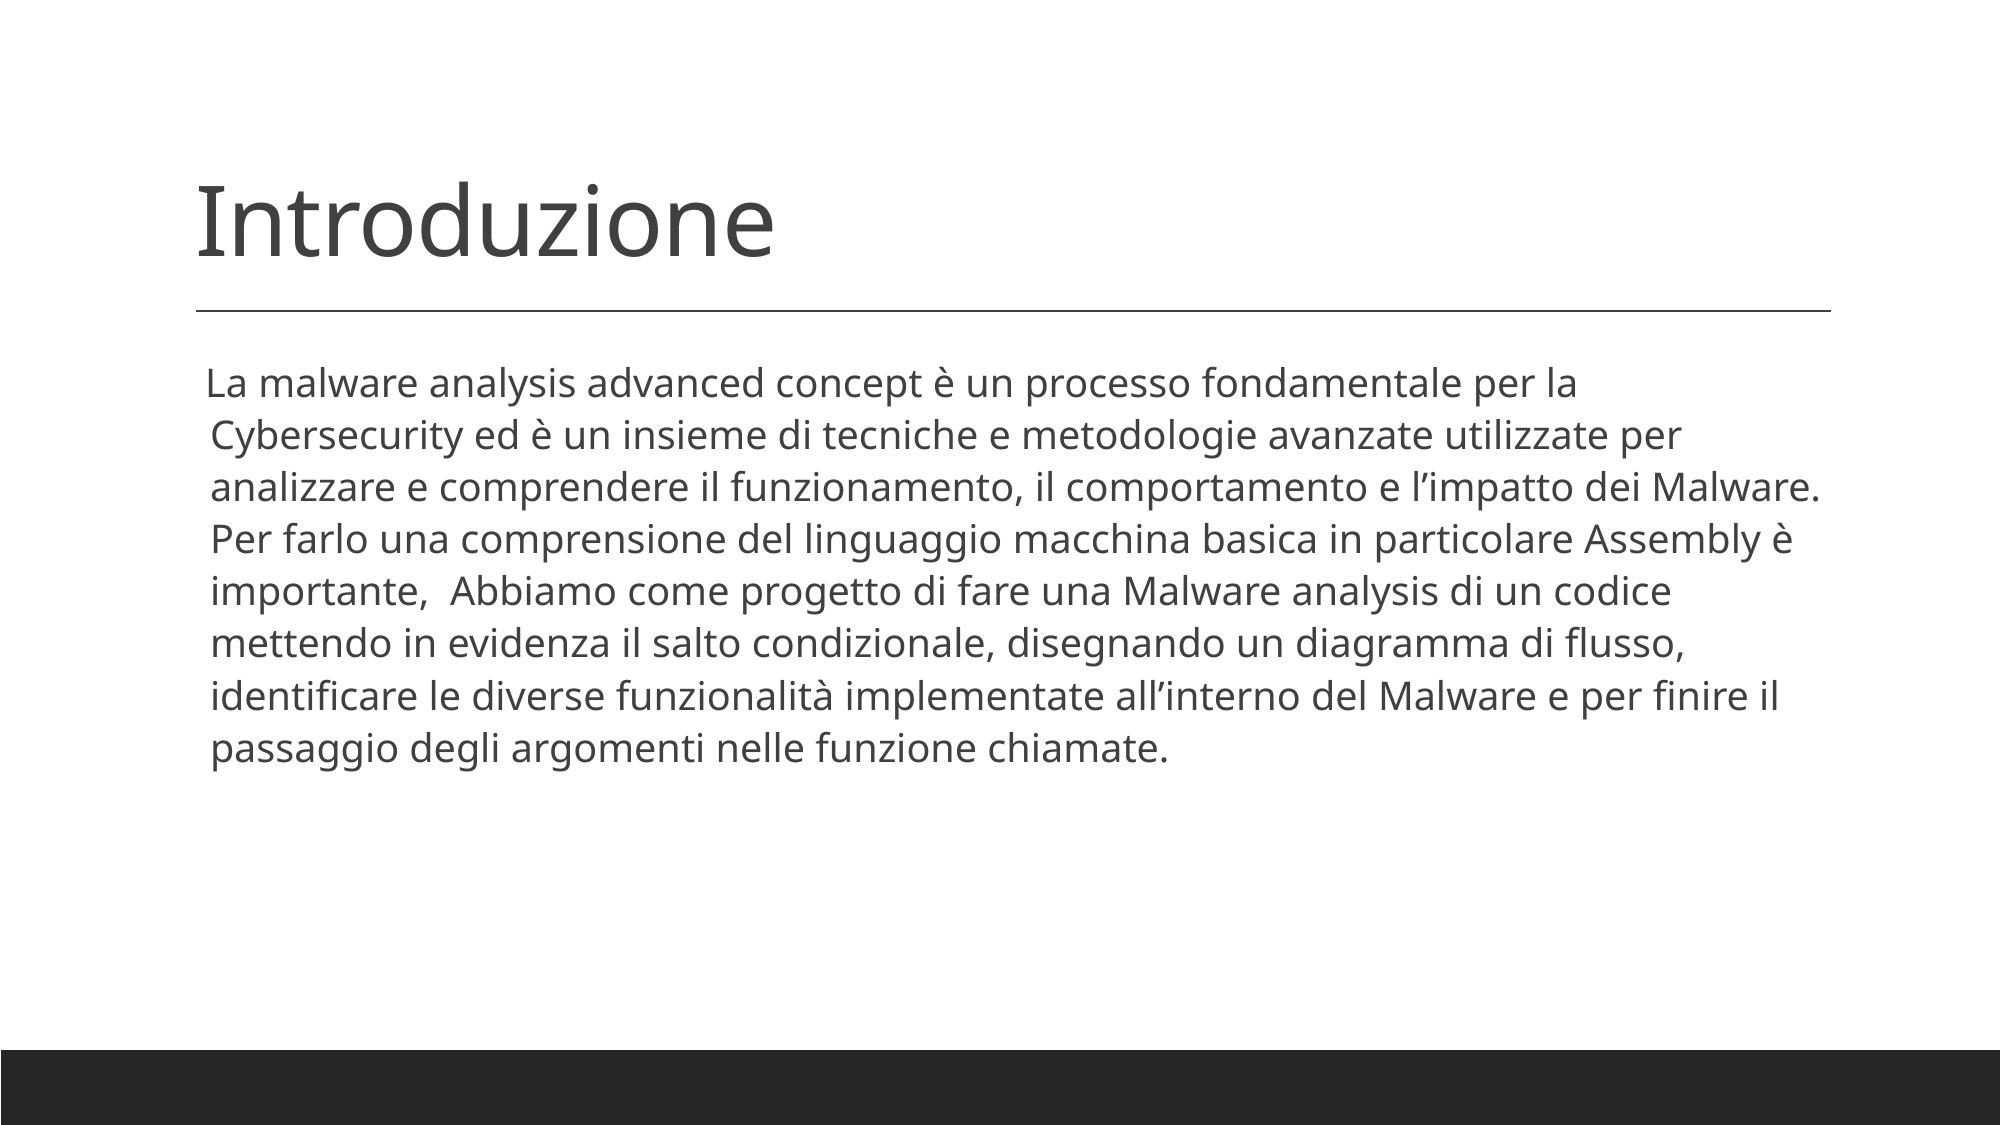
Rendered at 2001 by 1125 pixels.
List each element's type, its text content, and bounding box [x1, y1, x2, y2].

list La malware analysis advanced concept è un processo fondamentale per la Cybersecurity ed è un insieme di tecniche e metodologie avanzate utilizzate per analizzare e comprendere il funzionamento, il comportamento e l’impatto dei Malware. Per farlo una comprensione del linguaggio macchina basica in particolare Assembly è importante, Abbiamo come progetto di fare una Malware analysis di un codice mettendo in evidenza il salto condizionale, disegnando un diagramma di flusso, identificare le diverse funzionalità implementate all’interno del Malware e per finire il passaggio degli argomenti nelle funzione chiamate. [180, 345, 1831, 963]
title Introduzione [180, 47, 1831, 286]
